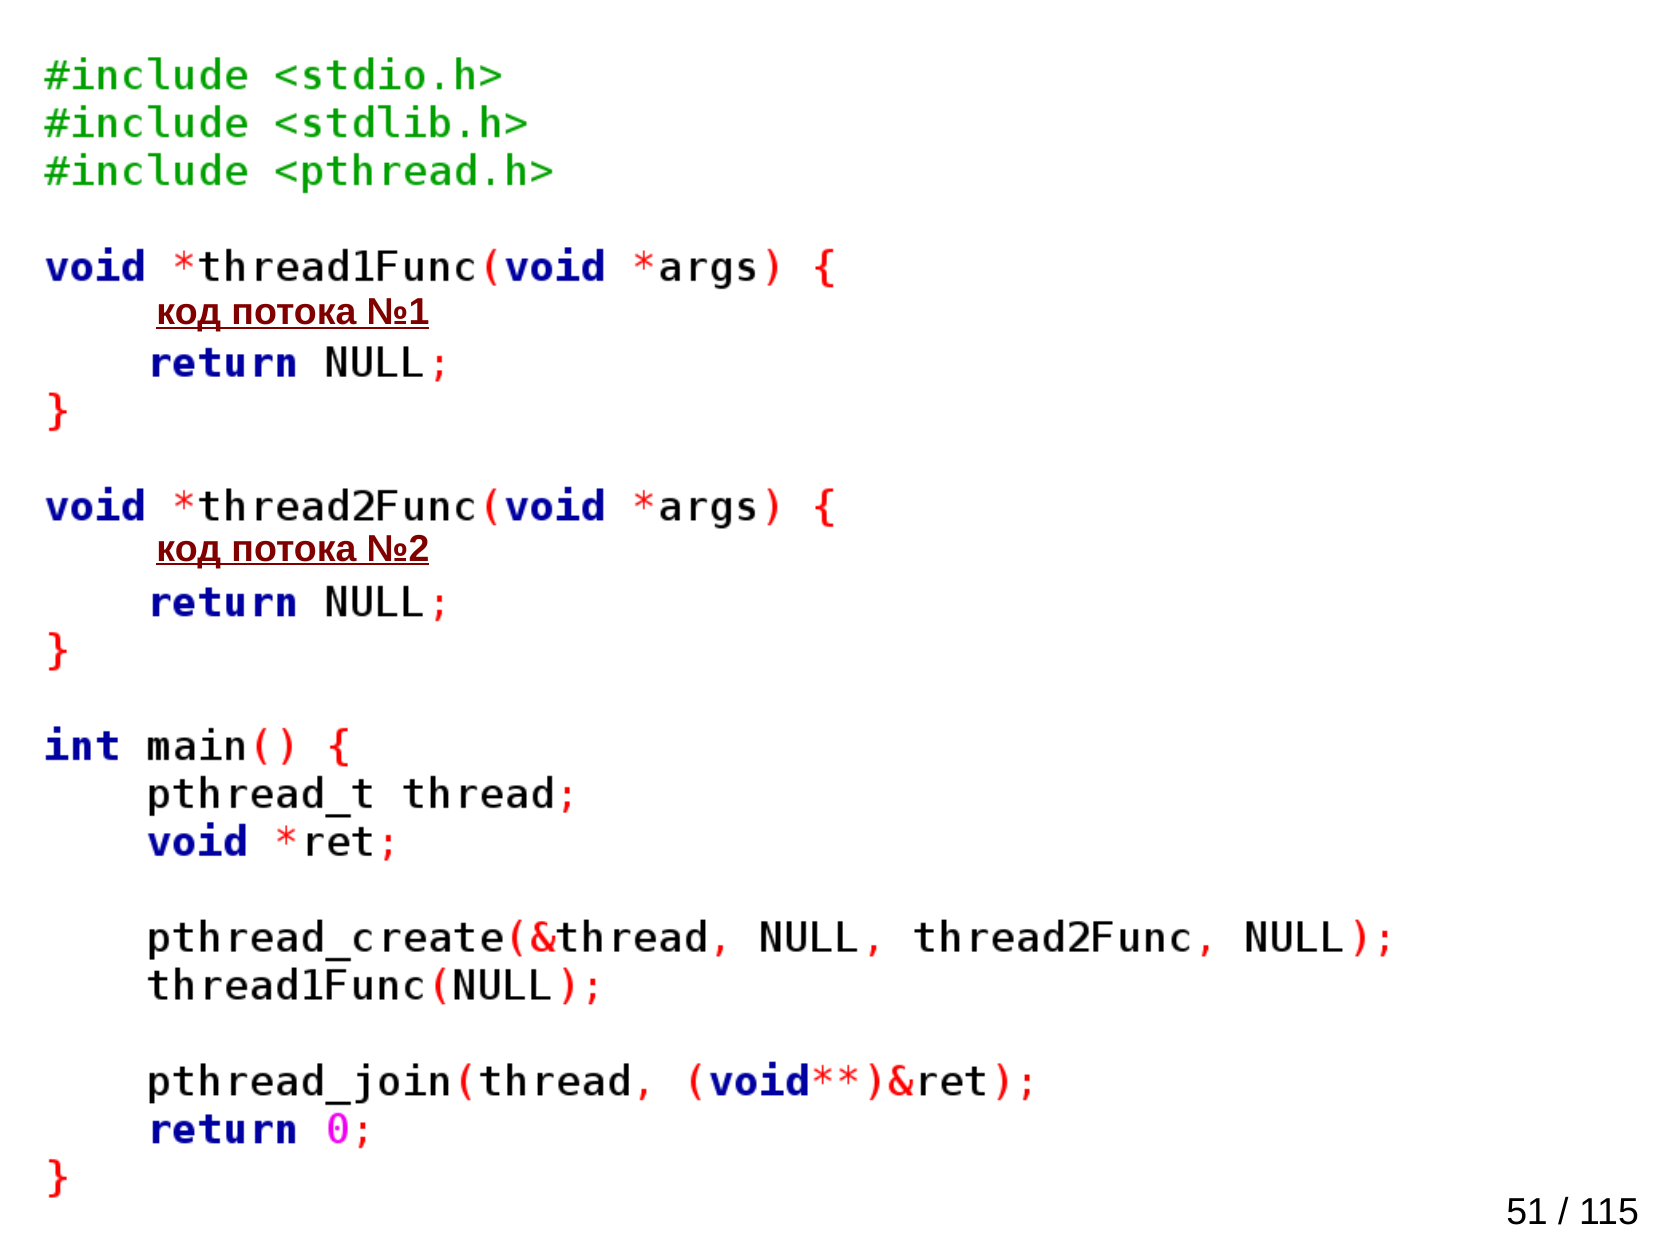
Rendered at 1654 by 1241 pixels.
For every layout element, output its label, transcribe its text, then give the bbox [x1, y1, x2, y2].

text_box <number> / 115 [1380, 1183, 1654, 1241]
text_box код потока №2 [141, 519, 444, 577]
picture [35, 48, 1413, 1217]
text_box код потока №1 [141, 283, 444, 341]
